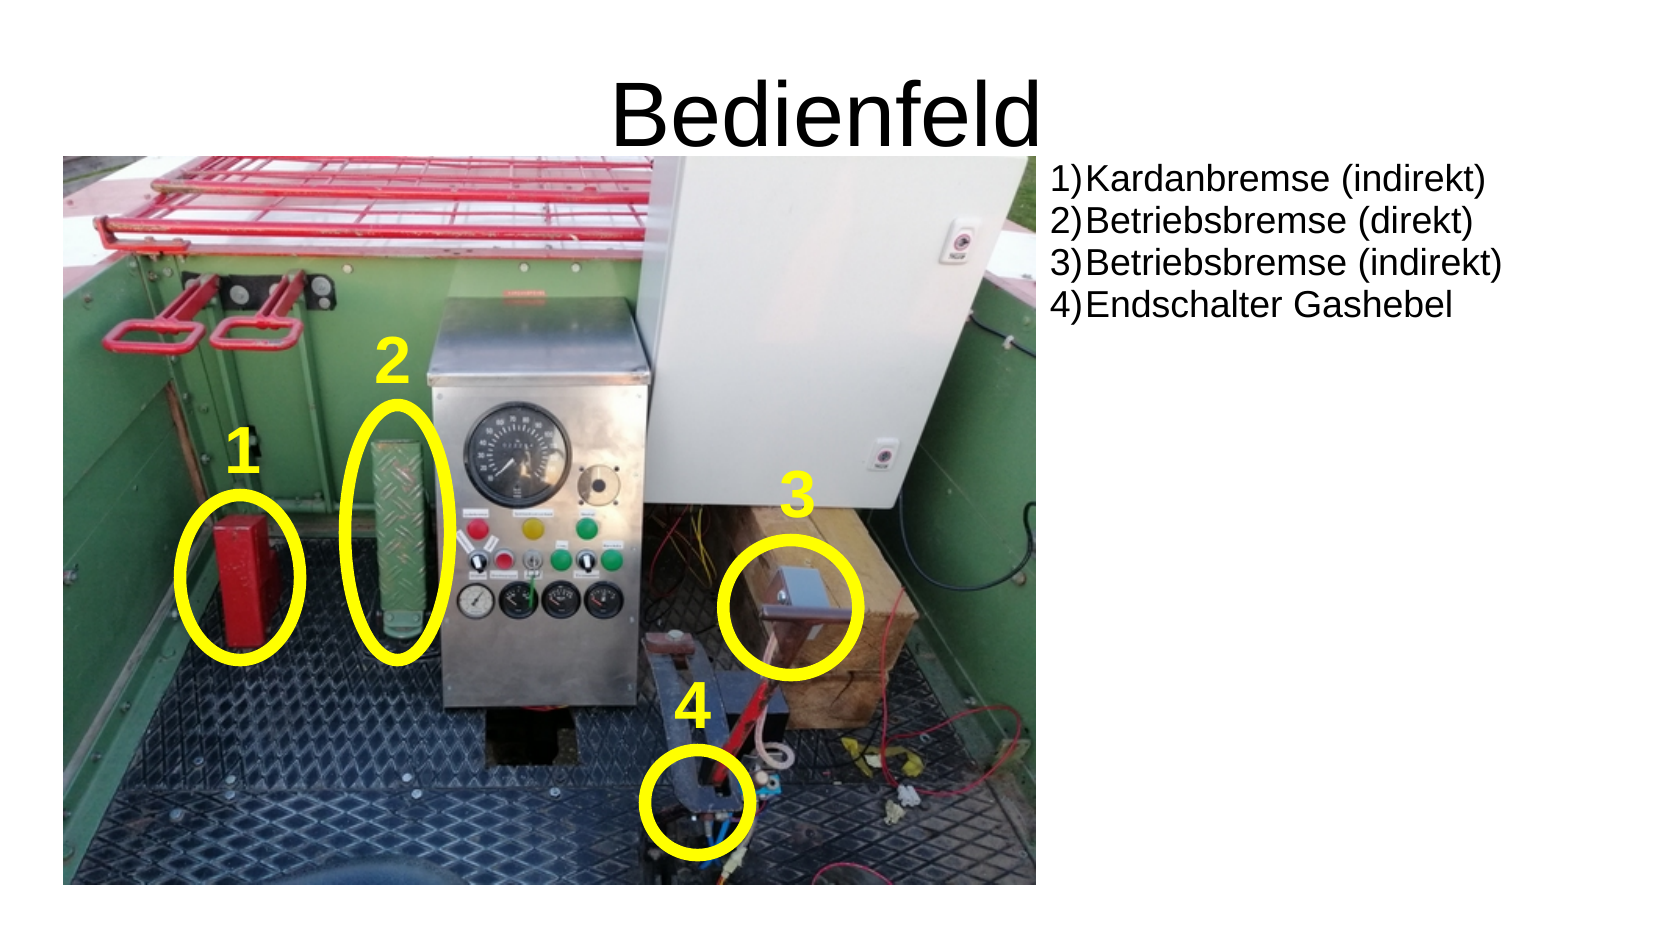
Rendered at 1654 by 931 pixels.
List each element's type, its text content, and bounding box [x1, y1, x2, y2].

text_box 2 [360, 315, 451, 406]
title Bedienfeld [82, 37, 1571, 156]
text_box Kardanbremse (indirekt) Betriebsbremse (direkt) Betriebsbremse (indirekt) Endschalter Gashebel [1035, 150, 1576, 333]
text_box 4 [660, 660, 751, 751]
picture [63, 156, 1036, 886]
text_box 3 [765, 450, 856, 540]
text_box 1 [210, 405, 301, 496]
